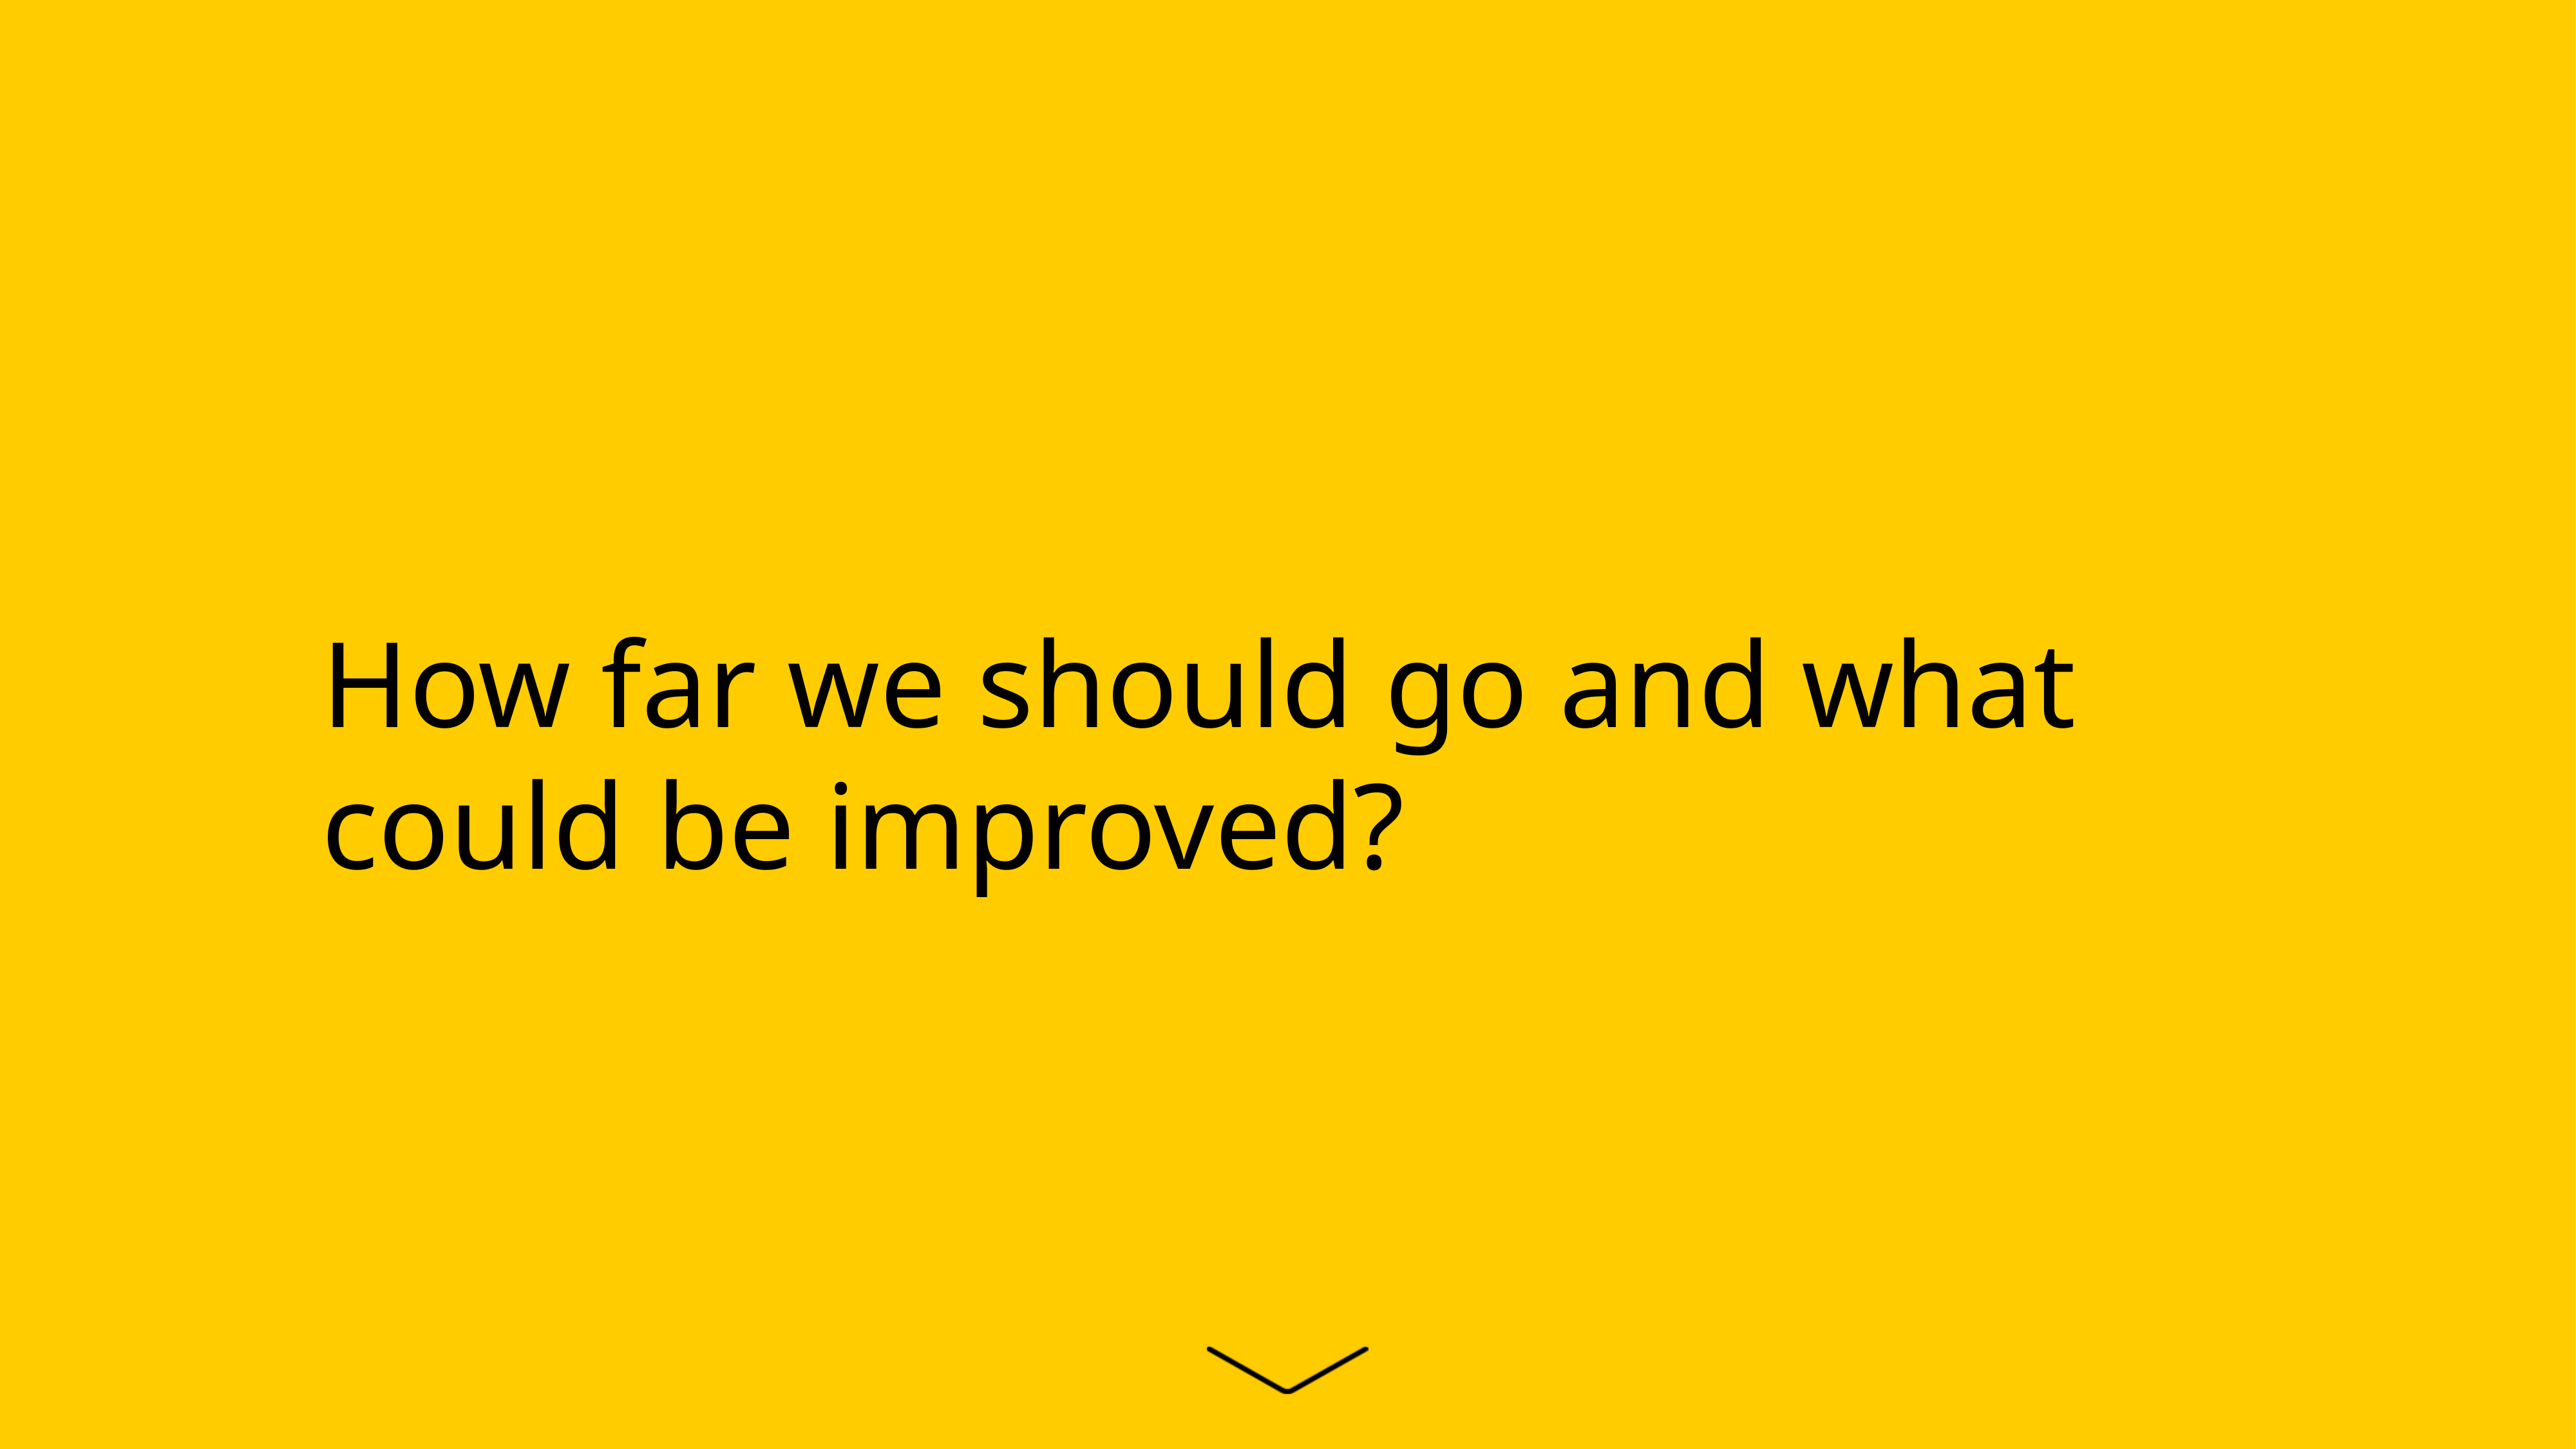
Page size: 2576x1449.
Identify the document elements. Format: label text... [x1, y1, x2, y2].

picture [1207, 1347, 1368, 1396]
title How far we should go and what could be improved? [321, 429, 2253, 1074]
